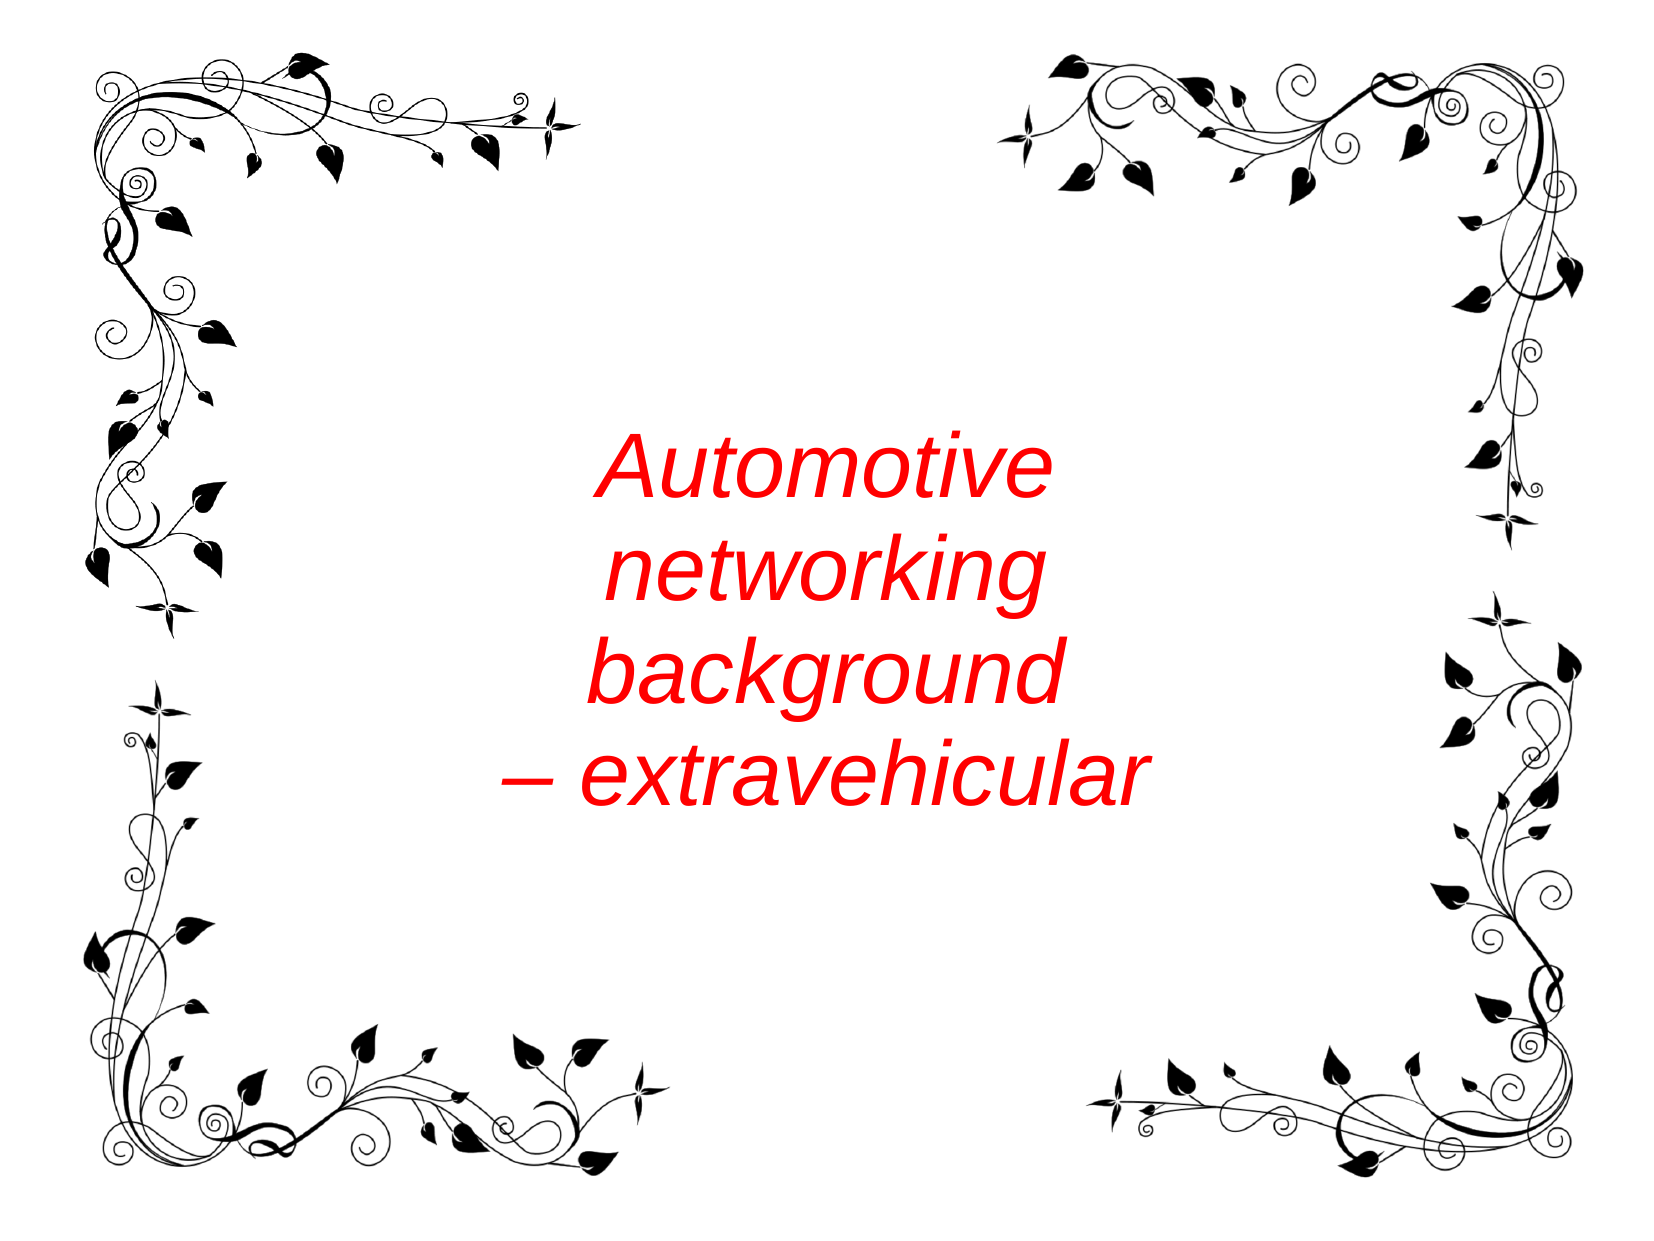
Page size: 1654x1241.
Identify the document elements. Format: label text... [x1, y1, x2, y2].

picture [75, 44, 586, 646]
picture [990, 45, 1591, 556]
picture [1080, 585, 1591, 1186]
picture [75, 675, 676, 1186]
text_box Automotive networking background – extravehicular [487, 407, 1166, 833]
